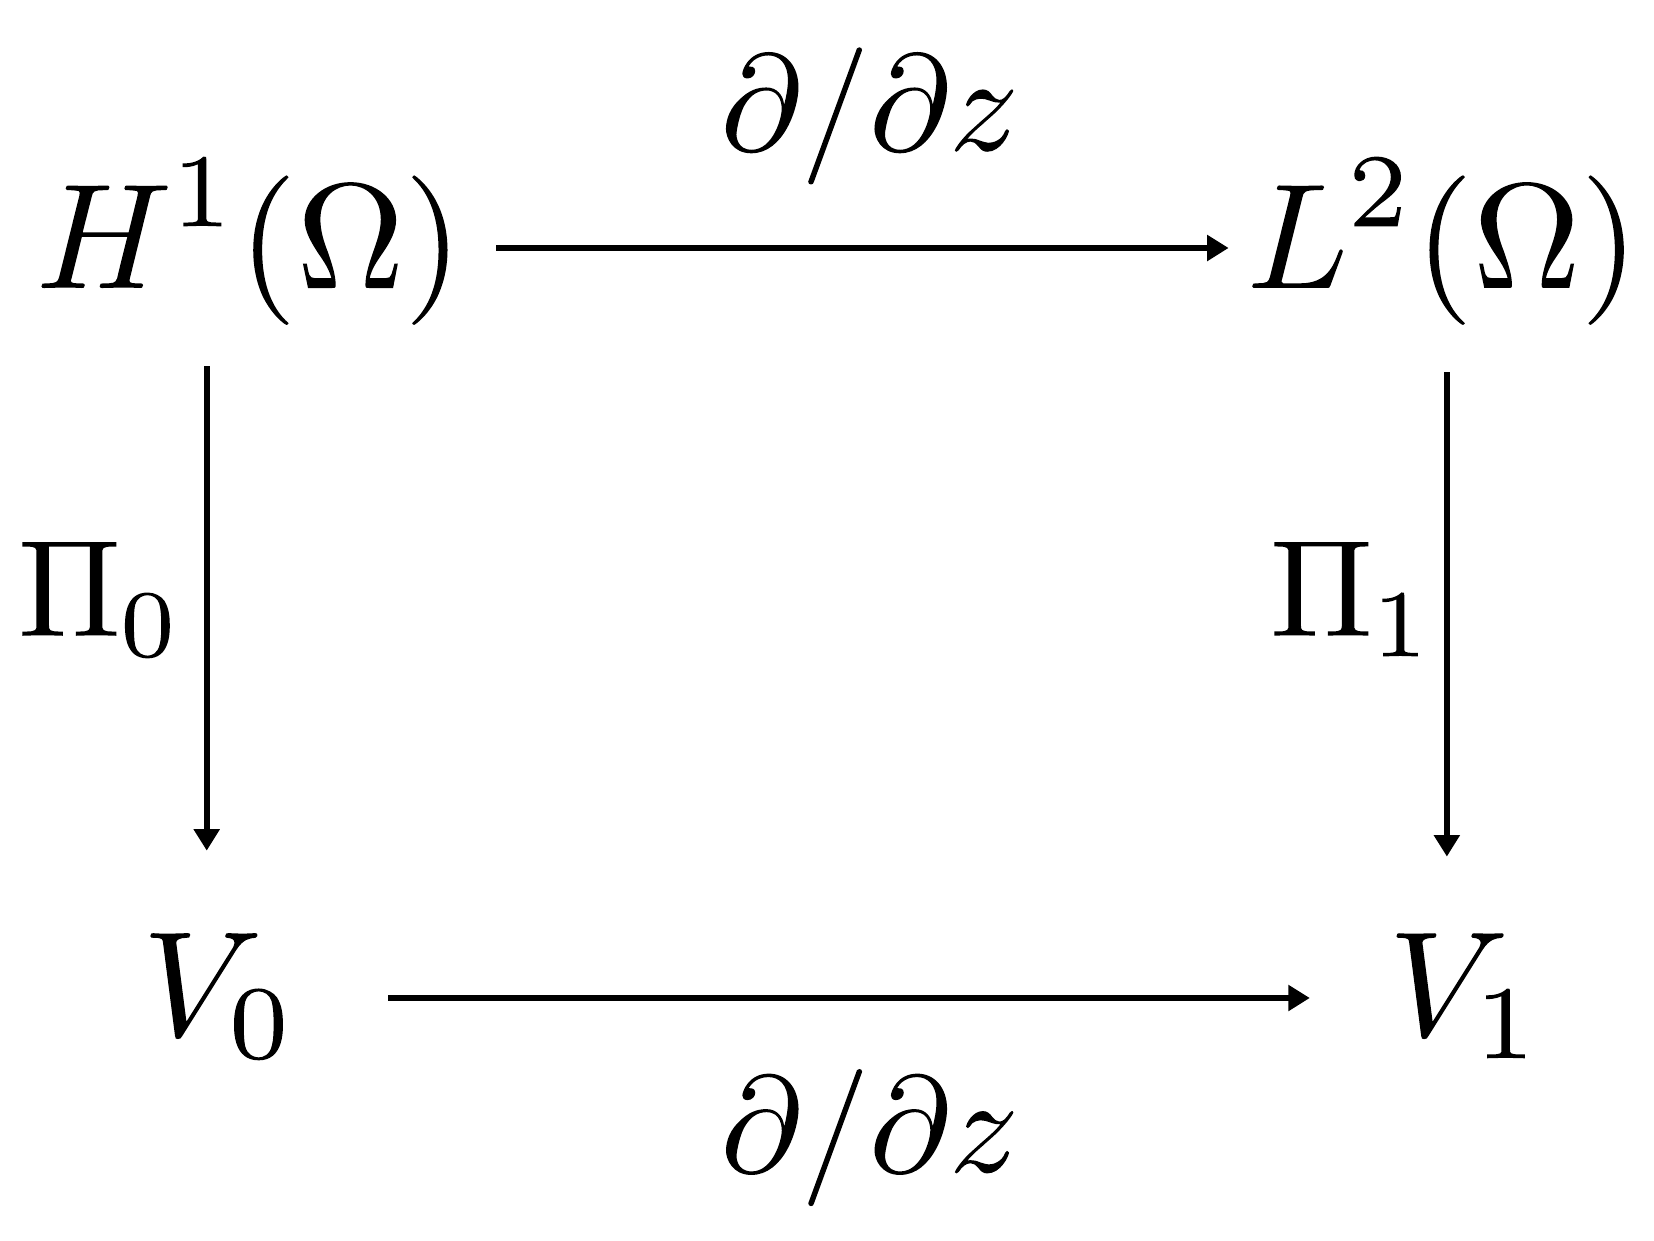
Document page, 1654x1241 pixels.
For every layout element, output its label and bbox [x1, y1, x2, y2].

text_box [35, 156, 463, 326]
text_box [1269, 542, 1427, 657]
text_box [141, 933, 289, 1061]
text_box [1387, 933, 1535, 1059]
text_box [1246, 156, 1639, 326]
text_box [17, 542, 175, 659]
text_box [720, 1068, 1019, 1207]
text_box [720, 47, 1019, 185]
